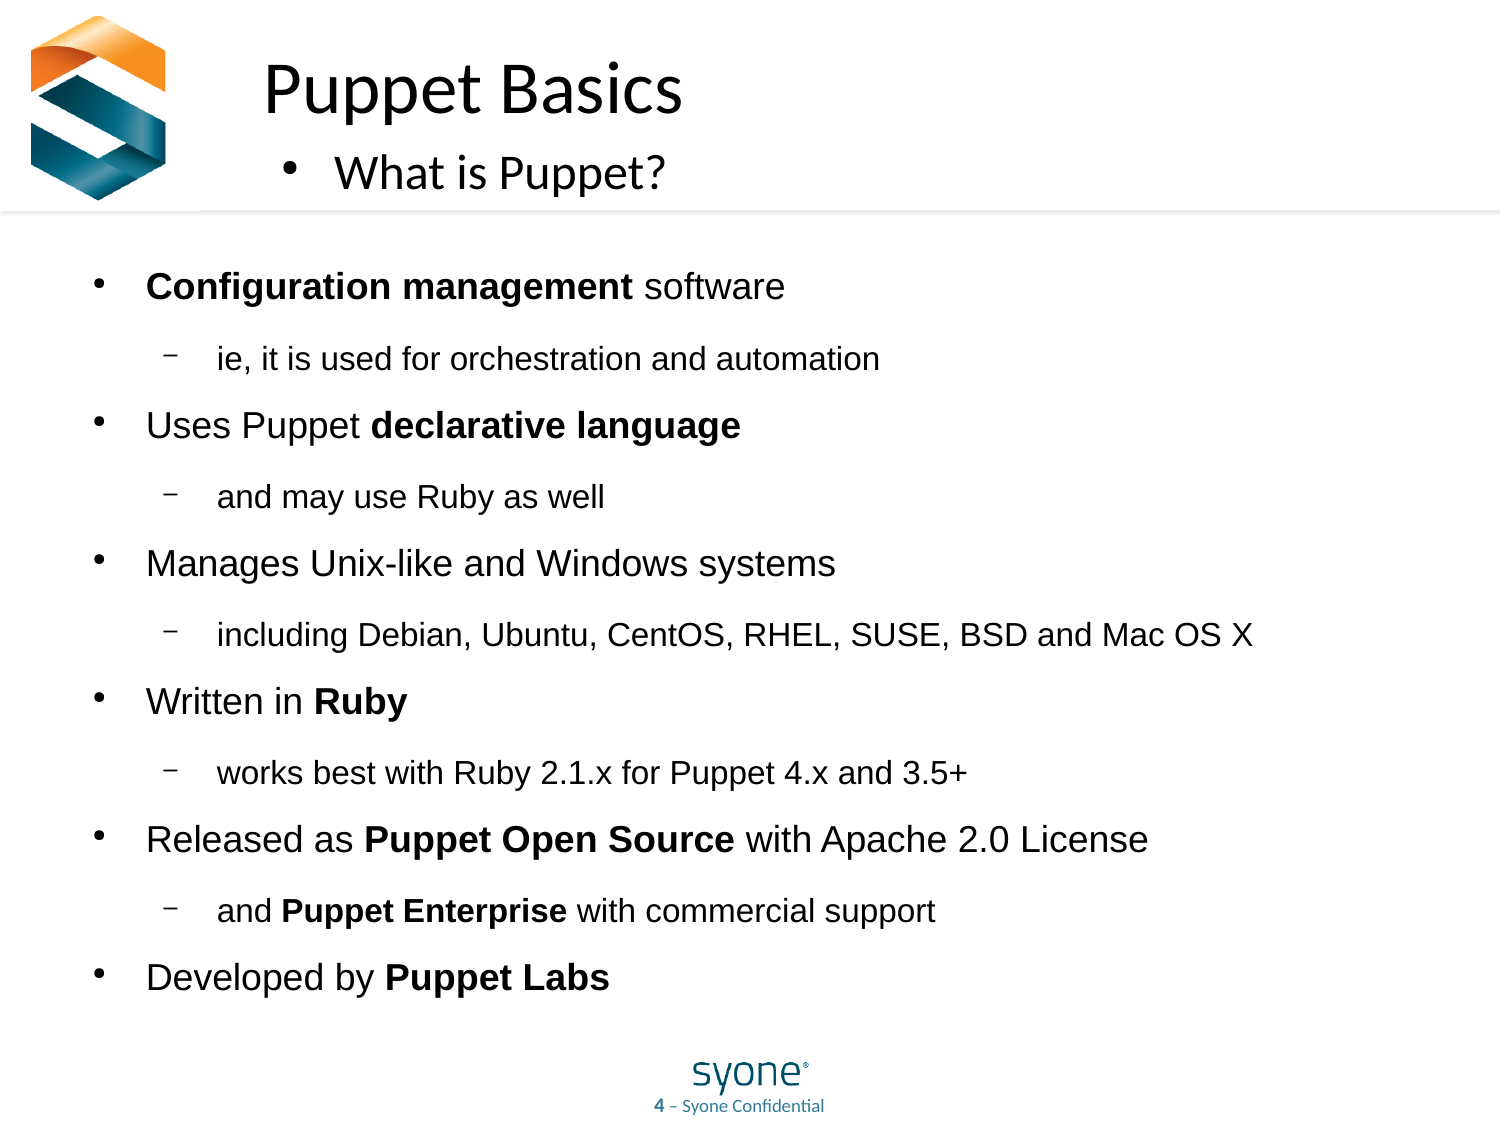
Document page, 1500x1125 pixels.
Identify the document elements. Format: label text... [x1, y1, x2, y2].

picture [687, 1056, 813, 1098]
list Configuration management software ie, it is used for orchestration and automation Uses Puppet declarative language and may use Ruby as well Manages Unix-like and Windows systems including Debian, Ubuntu, CentOS, RHEL, SUSE, BSD and Mac OS X Written in Ruby works best with Ruby 2.1.x for Puppet 4.x and 3.5+ Released as Puppet Open Source with Apache 2.0 License and Puppet Enterprise with commercial support Developed by Puppet Labs [75, 262, 1426, 1005]
list What is Puppet? [248, 139, 1355, 207]
picture [0, 0, 1500, 219]
title Puppet Basics [248, 37, 1355, 129]
